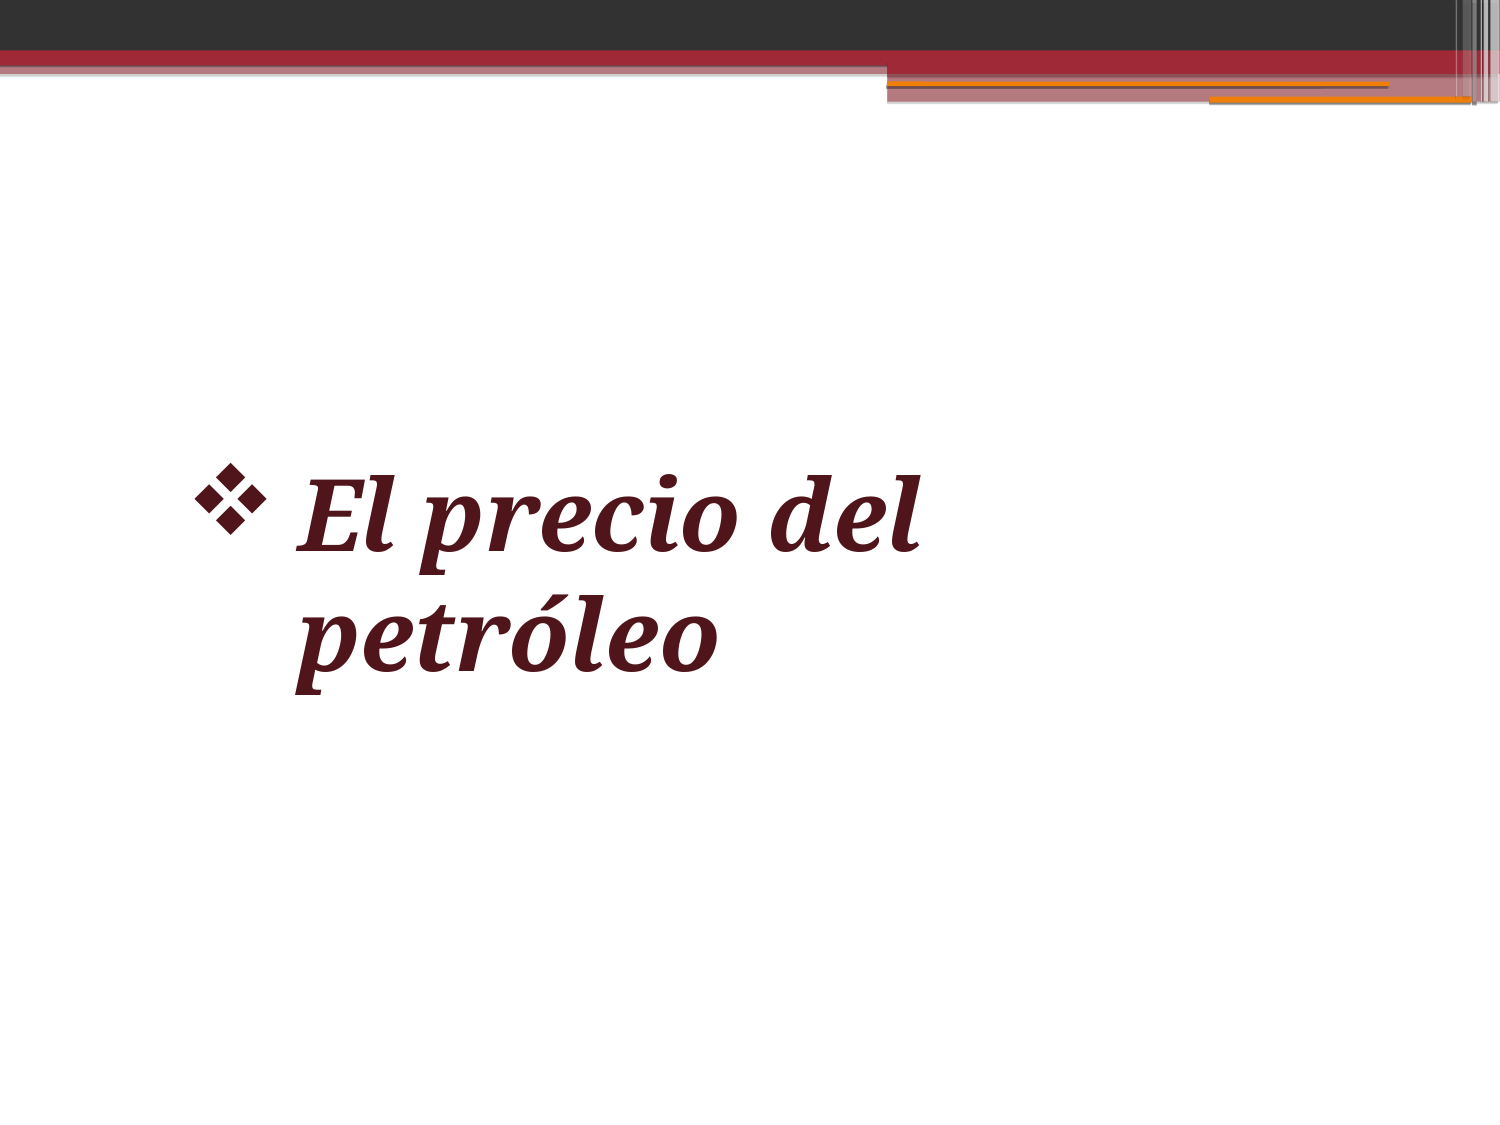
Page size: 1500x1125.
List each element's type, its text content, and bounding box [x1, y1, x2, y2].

text_box El precio del petróleo [171, 444, 1329, 700]
